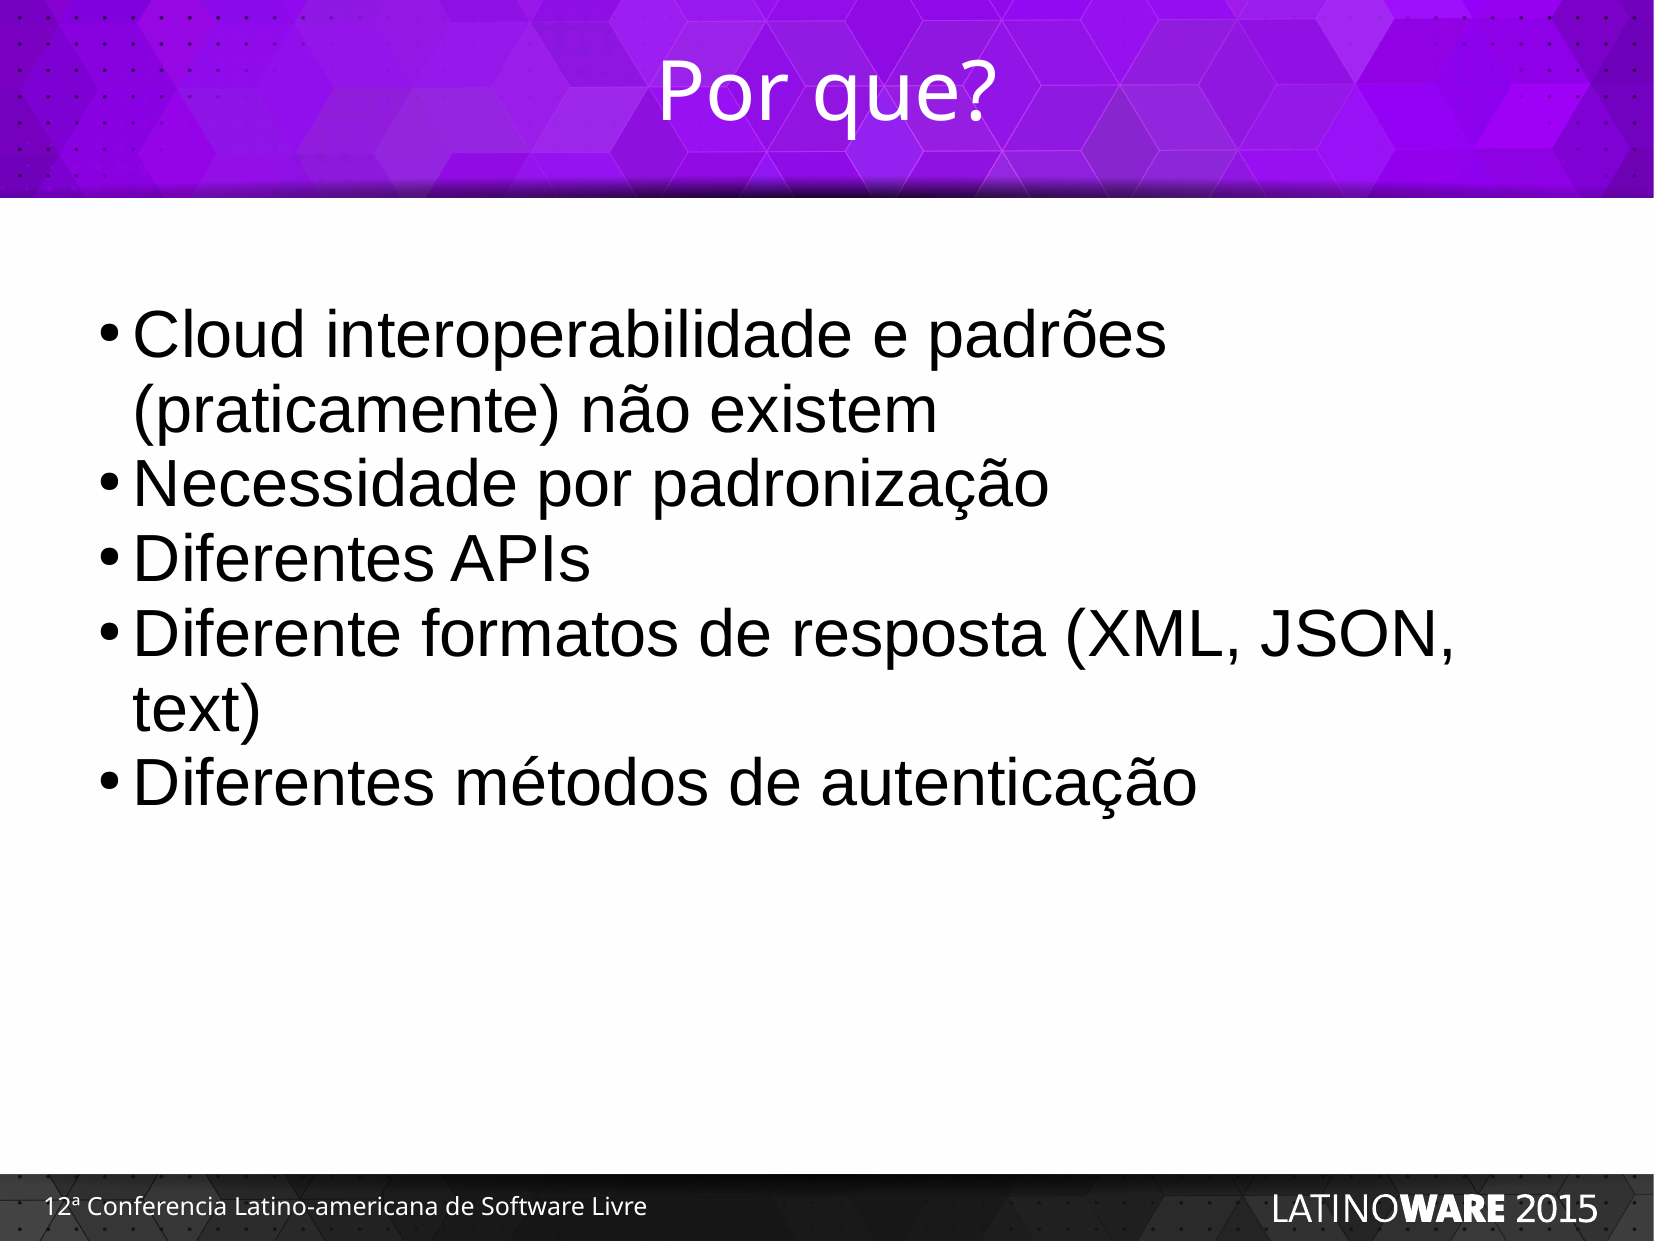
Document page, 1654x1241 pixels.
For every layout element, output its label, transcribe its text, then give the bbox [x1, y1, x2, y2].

text_box 12ª Conferencia Latino-americana de Software Livre [28, 1181, 1127, 1239]
text_box Cloud interoperabilidade e padrões (praticamente) não existem Necessidade por padronização Diferentes APIs Diferente formatos de resposta (XML, JSON, text) Diferentes métodos de autenticação [82, 289, 1571, 1081]
picture [0, 0, 1654, 1241]
text_box Por que? [94, 23, 1560, 152]
